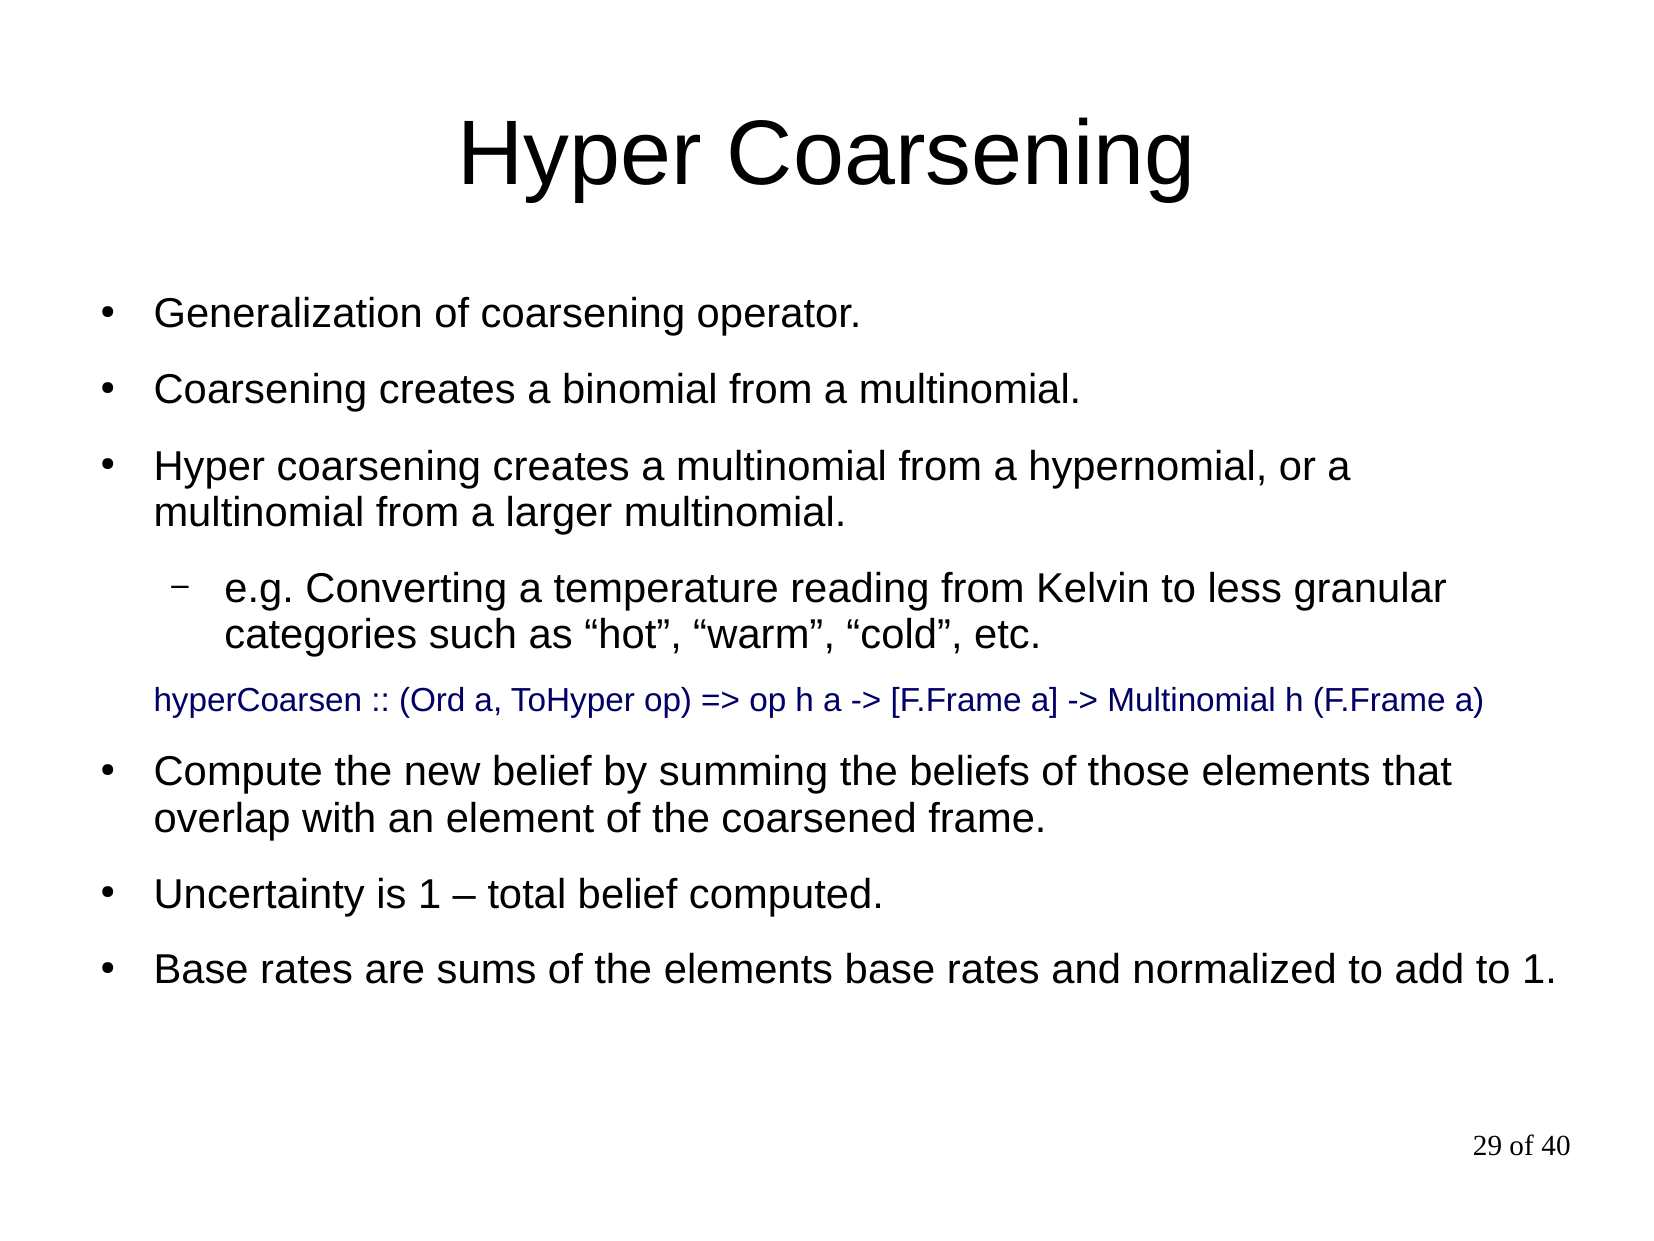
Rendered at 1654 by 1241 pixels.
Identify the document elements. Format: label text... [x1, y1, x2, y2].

list Generalization of coarsening operator. Coarsening creates a binomial from a multinomial. Hyper coarsening creates a multinomial from a hypernomial, or a multinomial from a larger multinomial. e.g. Converting a temperature reading from Kelvin to less granular categories such as “hot”, “warm”, “cold”, etc. hyperCoarsen :: (Ord a, ToHyper op) => op h a -> [F.Frame a] -> Multinomial h (F.Frame a) Compute the new belief by summing the beliefs of those elements that overlap with an element of the coarsened frame. Uncertainty is 1 – total belief computed. Base rates are sums of the elements base rates and normalized to add to 1. [82, 290, 1571, 1010]
title Hyper Coarsening [82, 49, 1571, 257]
